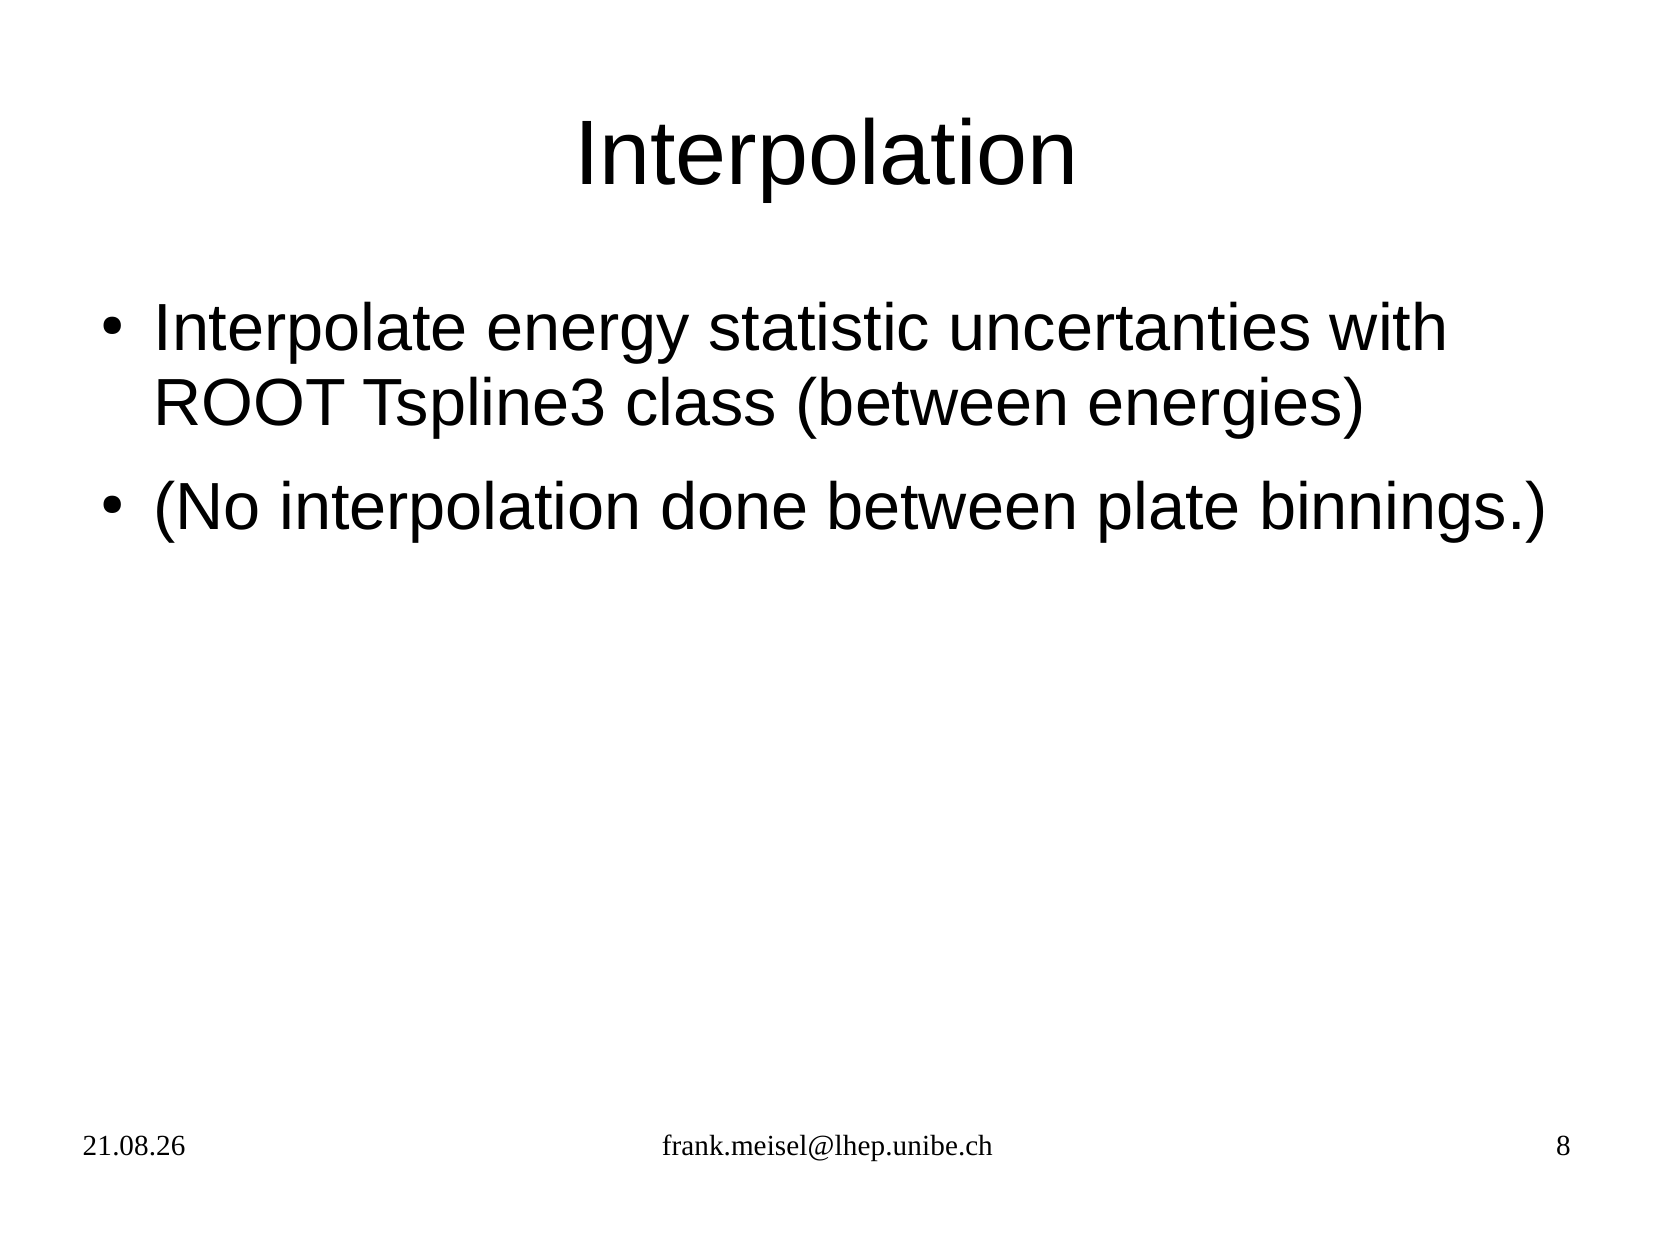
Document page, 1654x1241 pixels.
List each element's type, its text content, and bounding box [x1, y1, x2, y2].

list Interpolate energy statistic uncertanties with ROOT Tspline3 class (between energies) (No interpolation done between plate binnings.) [82, 290, 1571, 1109]
title Interpolation [82, 49, 1571, 257]
